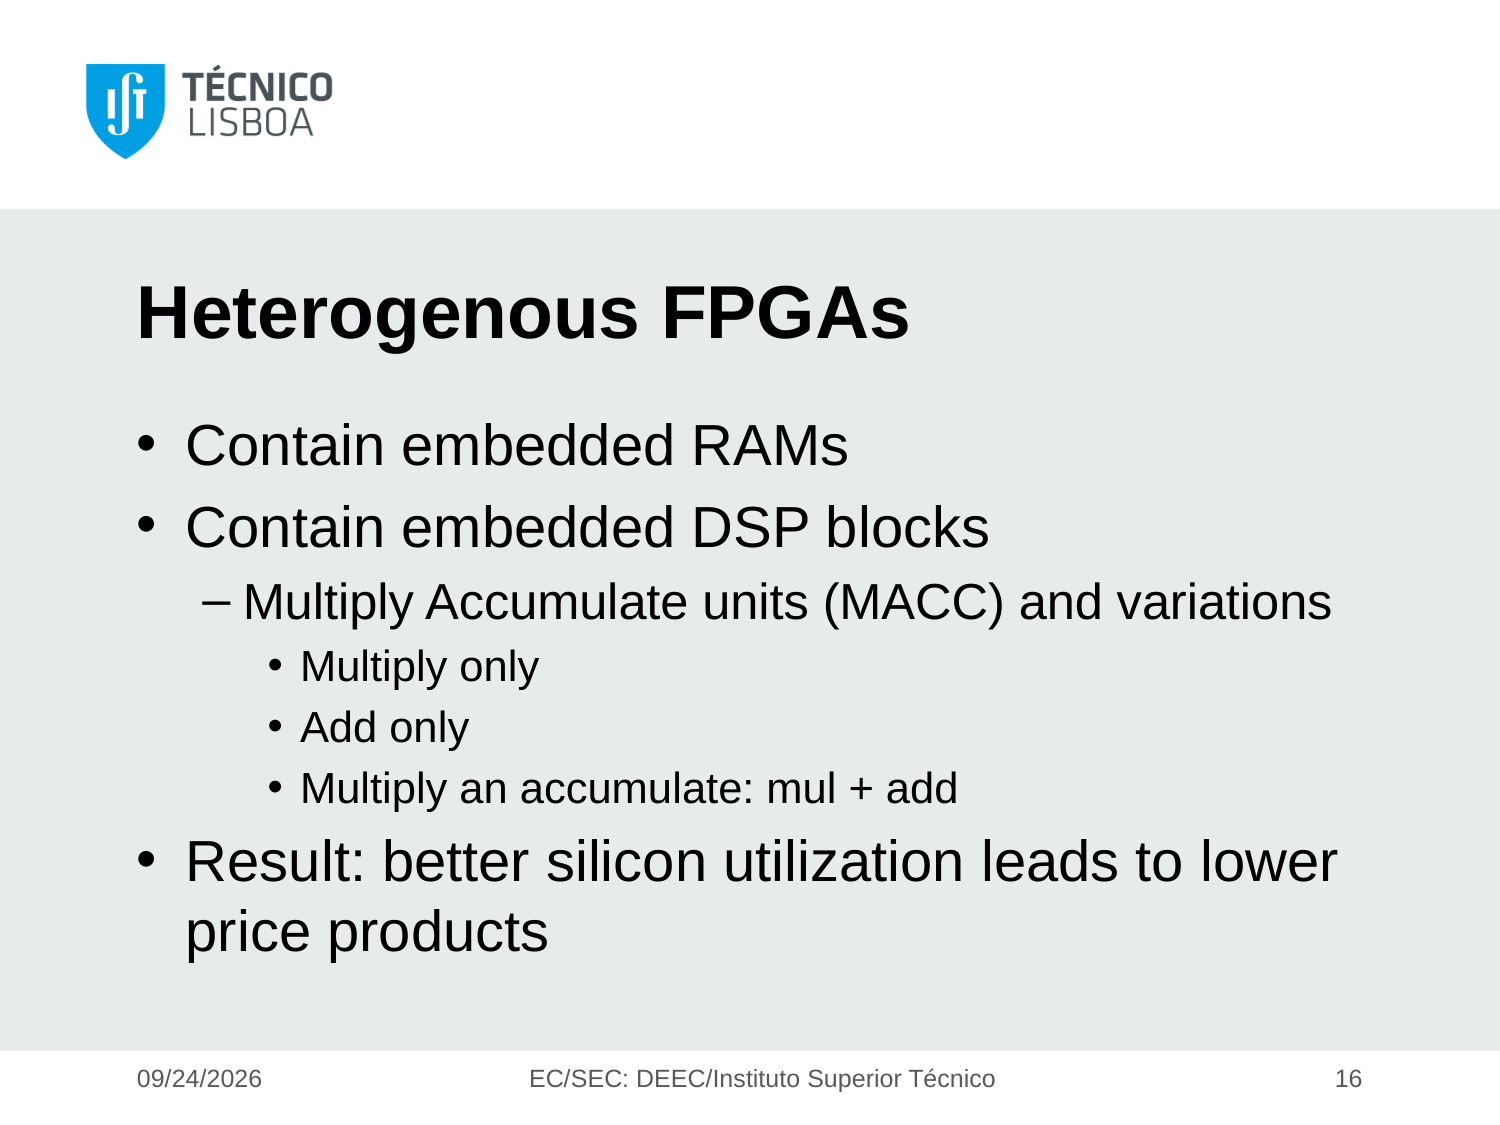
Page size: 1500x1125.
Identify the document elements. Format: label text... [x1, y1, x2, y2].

picture [0, 0, 1500, 1125]
slide_number <number> [1077, 1052, 1378, 1103]
footer EC/SEC: DEEC/Instituto Superior Técnico [512, 1052, 1021, 1103]
slide_number 11/02/2020 [121, 1052, 425, 1103]
list Contain embedded RAMs Contain embedded DSP blocks Multiply Accumulate units (MACC) and variations Multiply only Add only Multiply an accumulate: mul + add Result: better silicon utilization leads to lower price products [121, 400, 1378, 1005]
title Heterogenous FPGAs [121, 237, 1378, 381]
